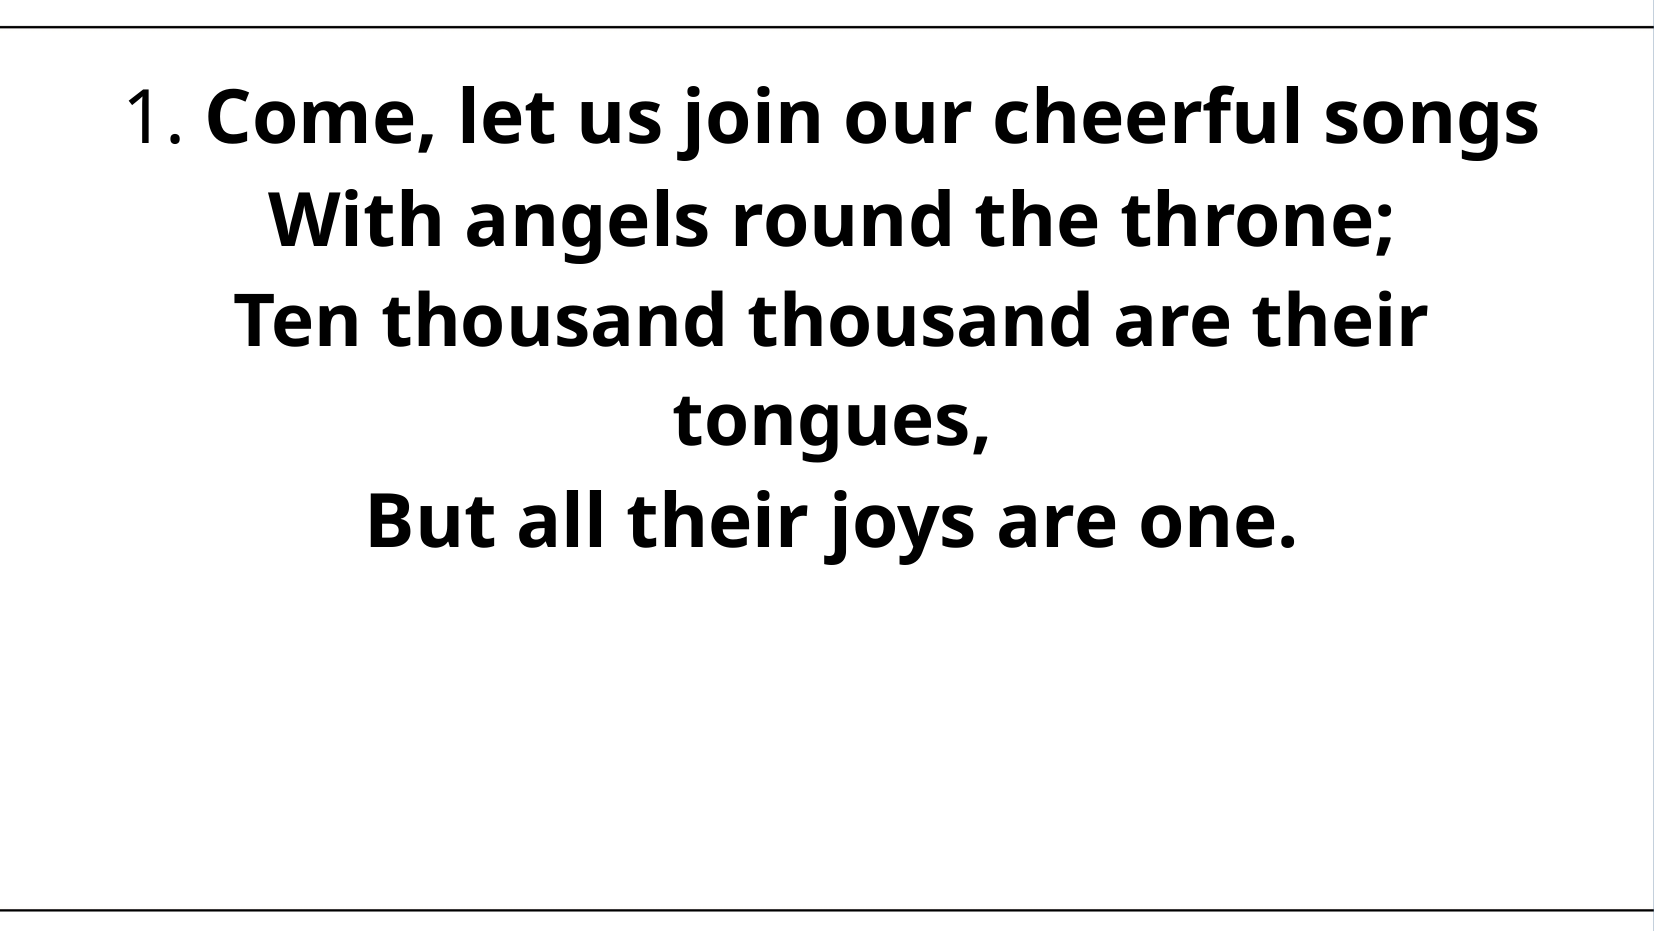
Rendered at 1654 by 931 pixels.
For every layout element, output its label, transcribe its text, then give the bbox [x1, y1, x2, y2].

picture [0, 0, 1654, 931]
text_box 1. Come, let us join our cheerful songs With angels round the throne; Ten thousand thousand are their tongues, But all their joys are one. [75, 56, 1591, 468]
